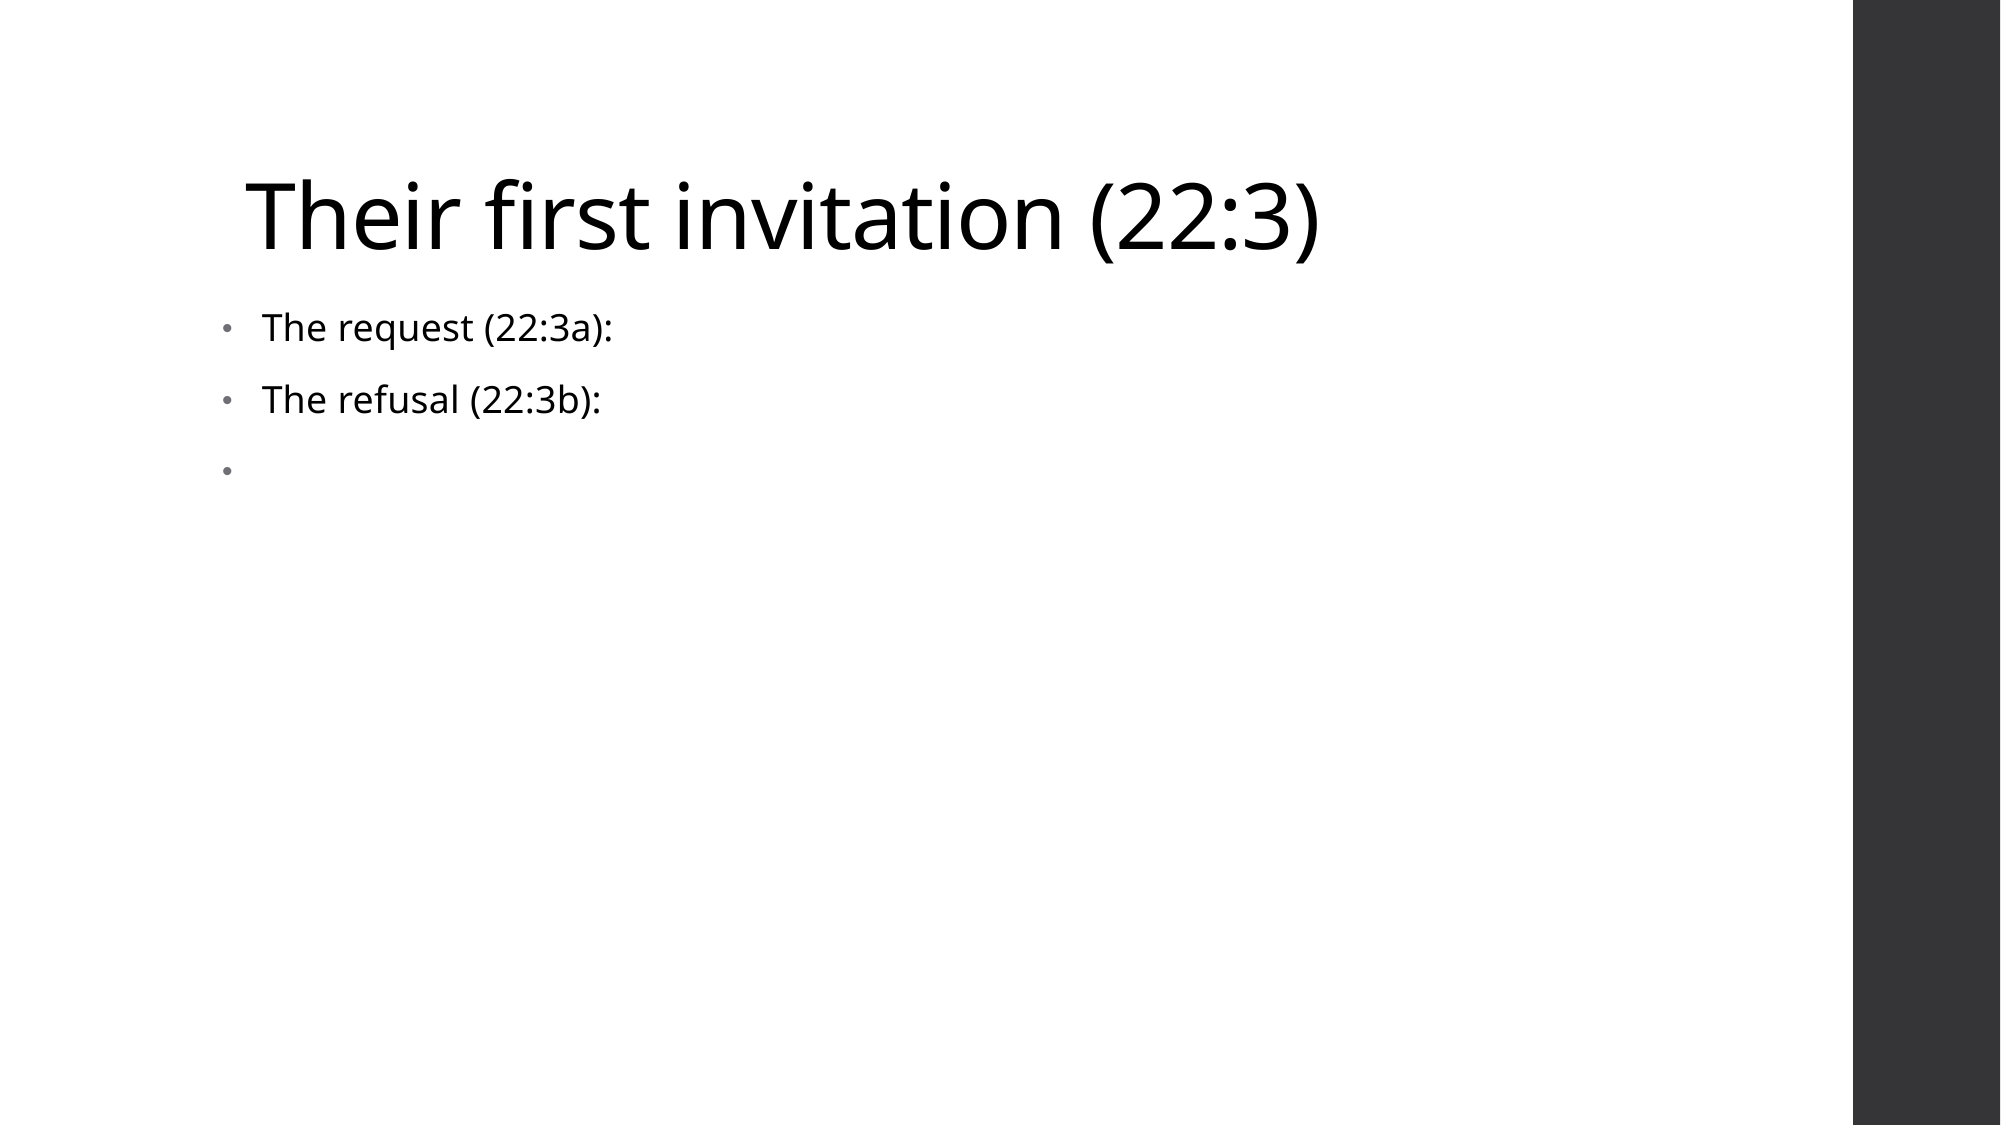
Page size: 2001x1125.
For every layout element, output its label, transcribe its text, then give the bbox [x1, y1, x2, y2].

list The request (22:3a): The refusal (22:3b): [206, 299, 1617, 1014]
title Their first invitation (22:3) [206, 60, 1797, 278]
